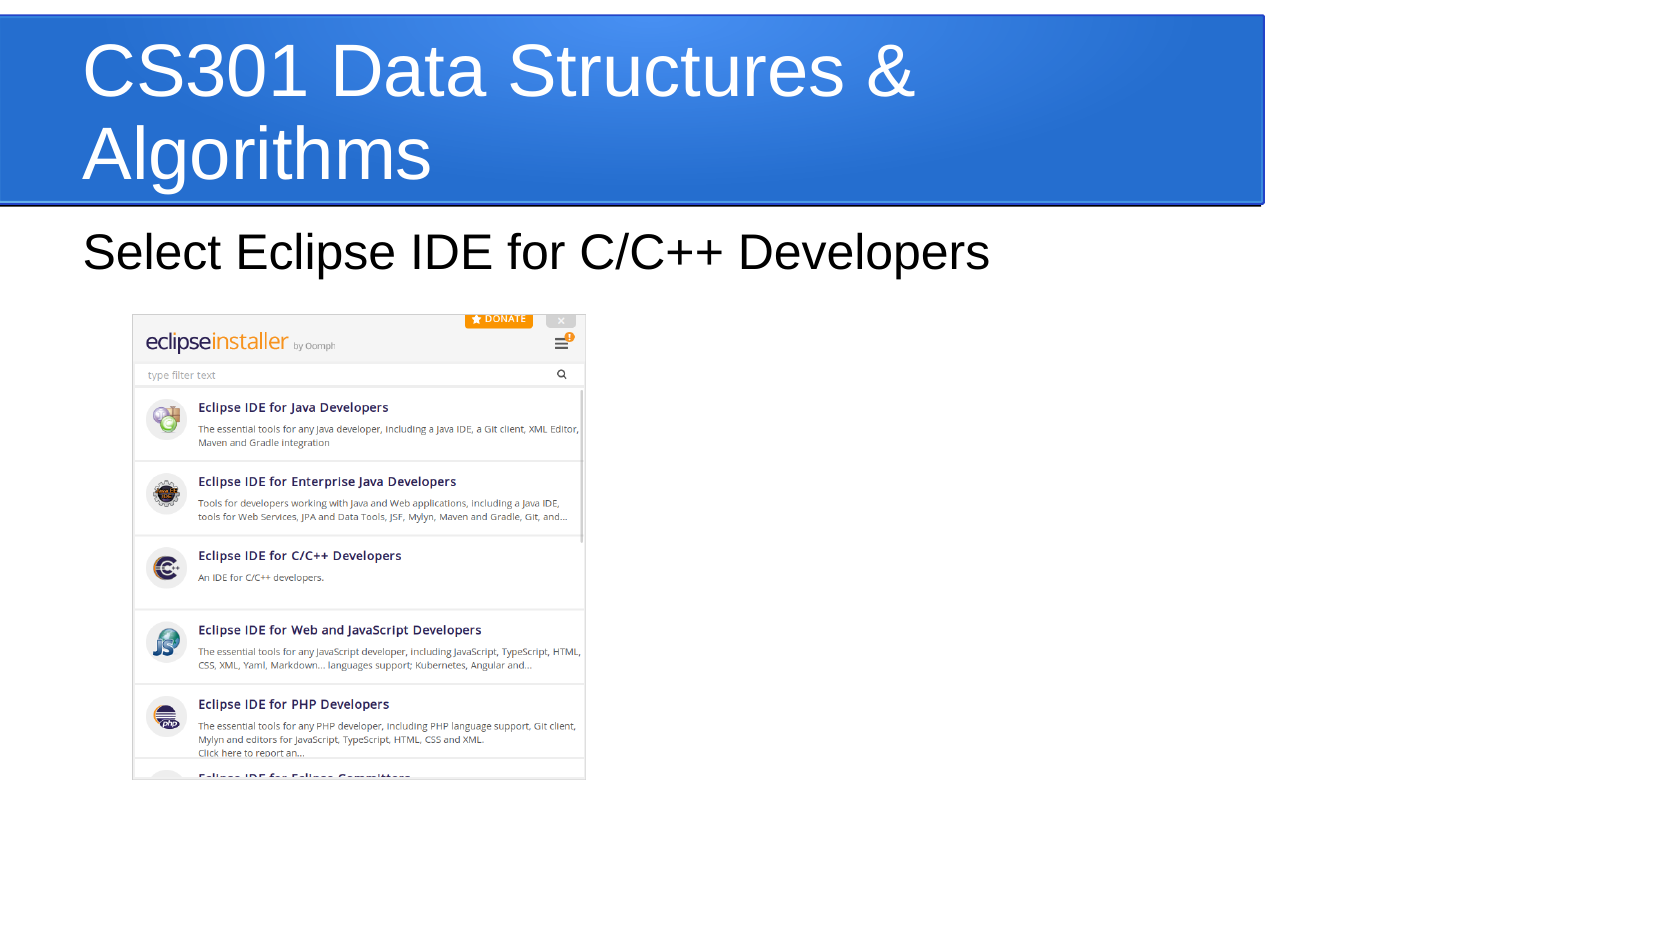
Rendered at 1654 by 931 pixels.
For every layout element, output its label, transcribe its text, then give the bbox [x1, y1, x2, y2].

subtitle Select Eclipse IDE for C/C++ Developers [82, 224, 1571, 764]
picture [132, 314, 586, 780]
title CS301 Data Structures & Algorithms [82, 29, 1235, 196]
